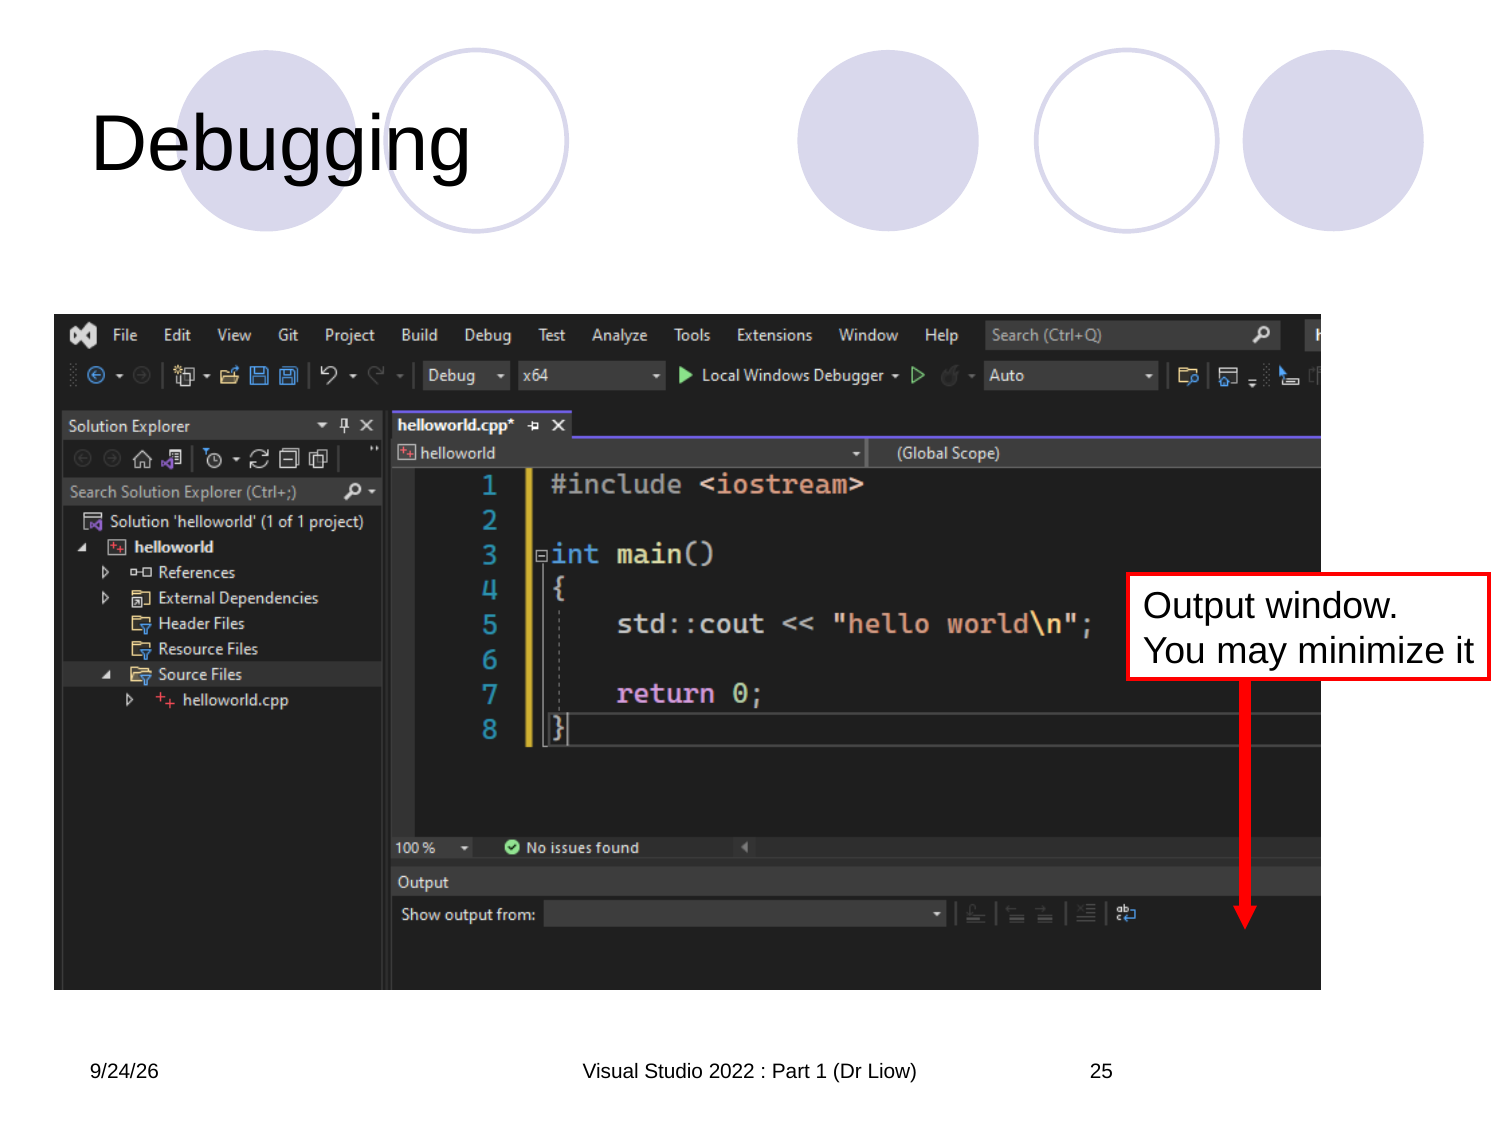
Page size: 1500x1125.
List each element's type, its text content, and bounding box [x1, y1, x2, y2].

text_box <number> [1074, 1049, 1426, 1101]
text_box Visual Studio 2022 : Part 1 (Dr Liow) [512, 1049, 988, 1101]
picture [54, 314, 1321, 991]
text_box Output window. You may minimize it [1128, 573, 1490, 680]
text_box 1/11/22 [74, 1049, 426, 1101]
title Debugging [75, 45, 1426, 233]
